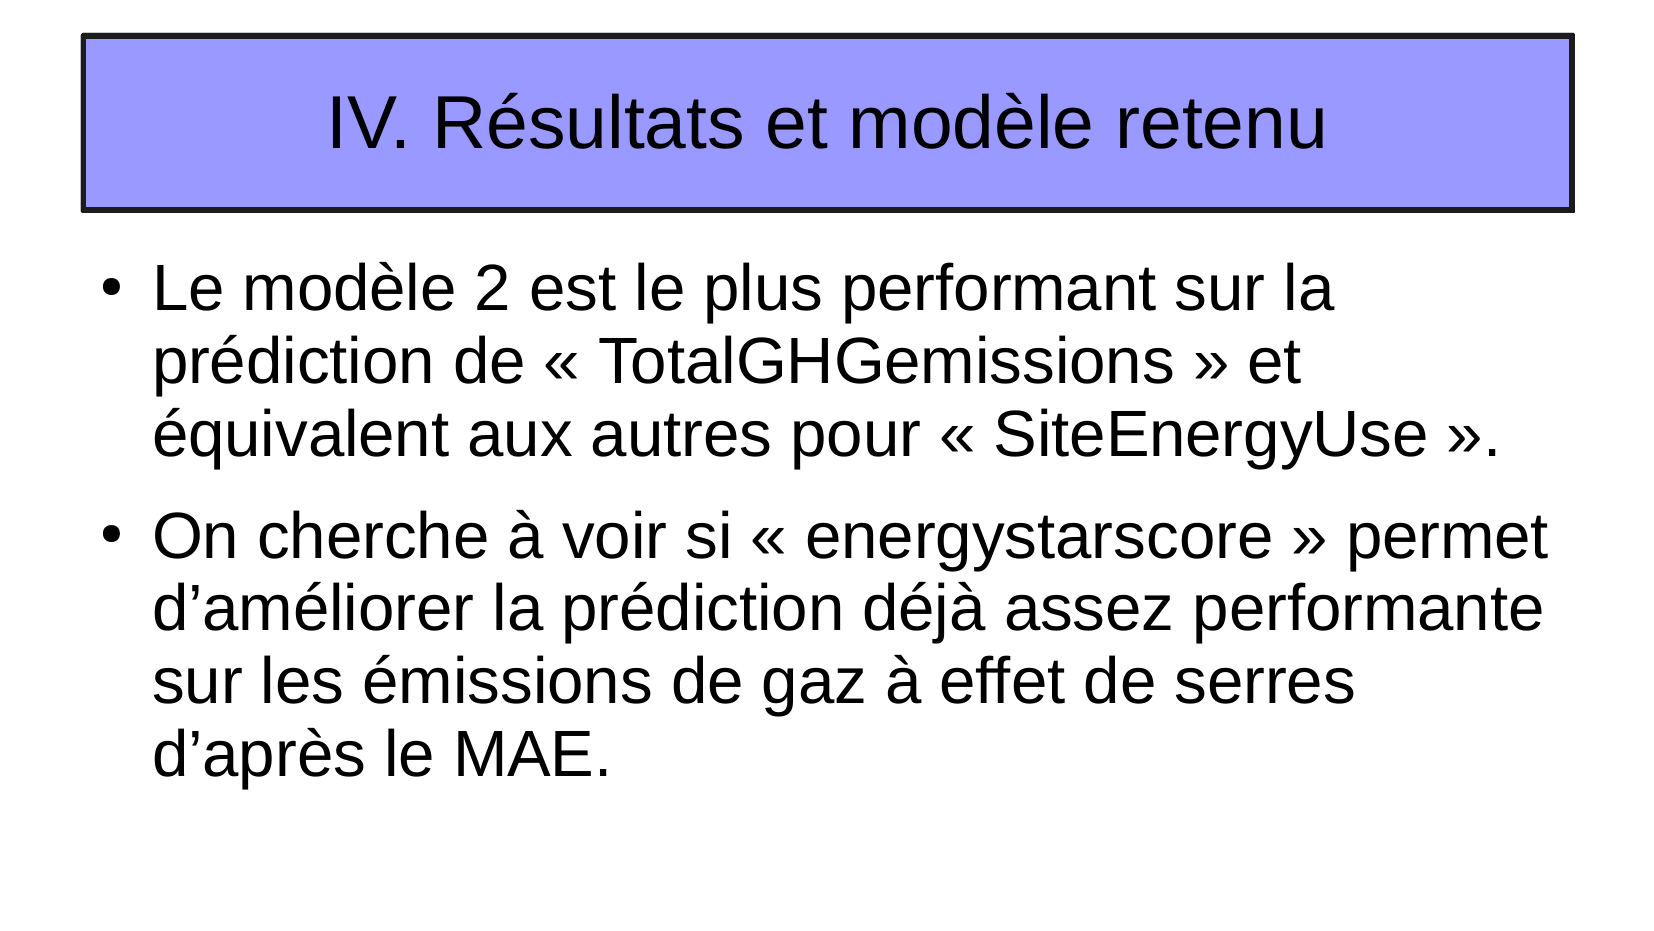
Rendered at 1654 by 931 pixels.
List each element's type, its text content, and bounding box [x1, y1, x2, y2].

list Le modèle 2 est le plus performant sur la prédiction de « TotalGHGemissions » et équivalent aux autres pour « SiteEnergyUse ». On cherche à voir si « energystarscore » permet d’améliorer la prédiction déjà assez performante sur les émissions de gaz à effet de serres d’après le MAE. [82, 251, 1571, 792]
title IV. Résultats et modèle retenu [83, 35, 1572, 210]
